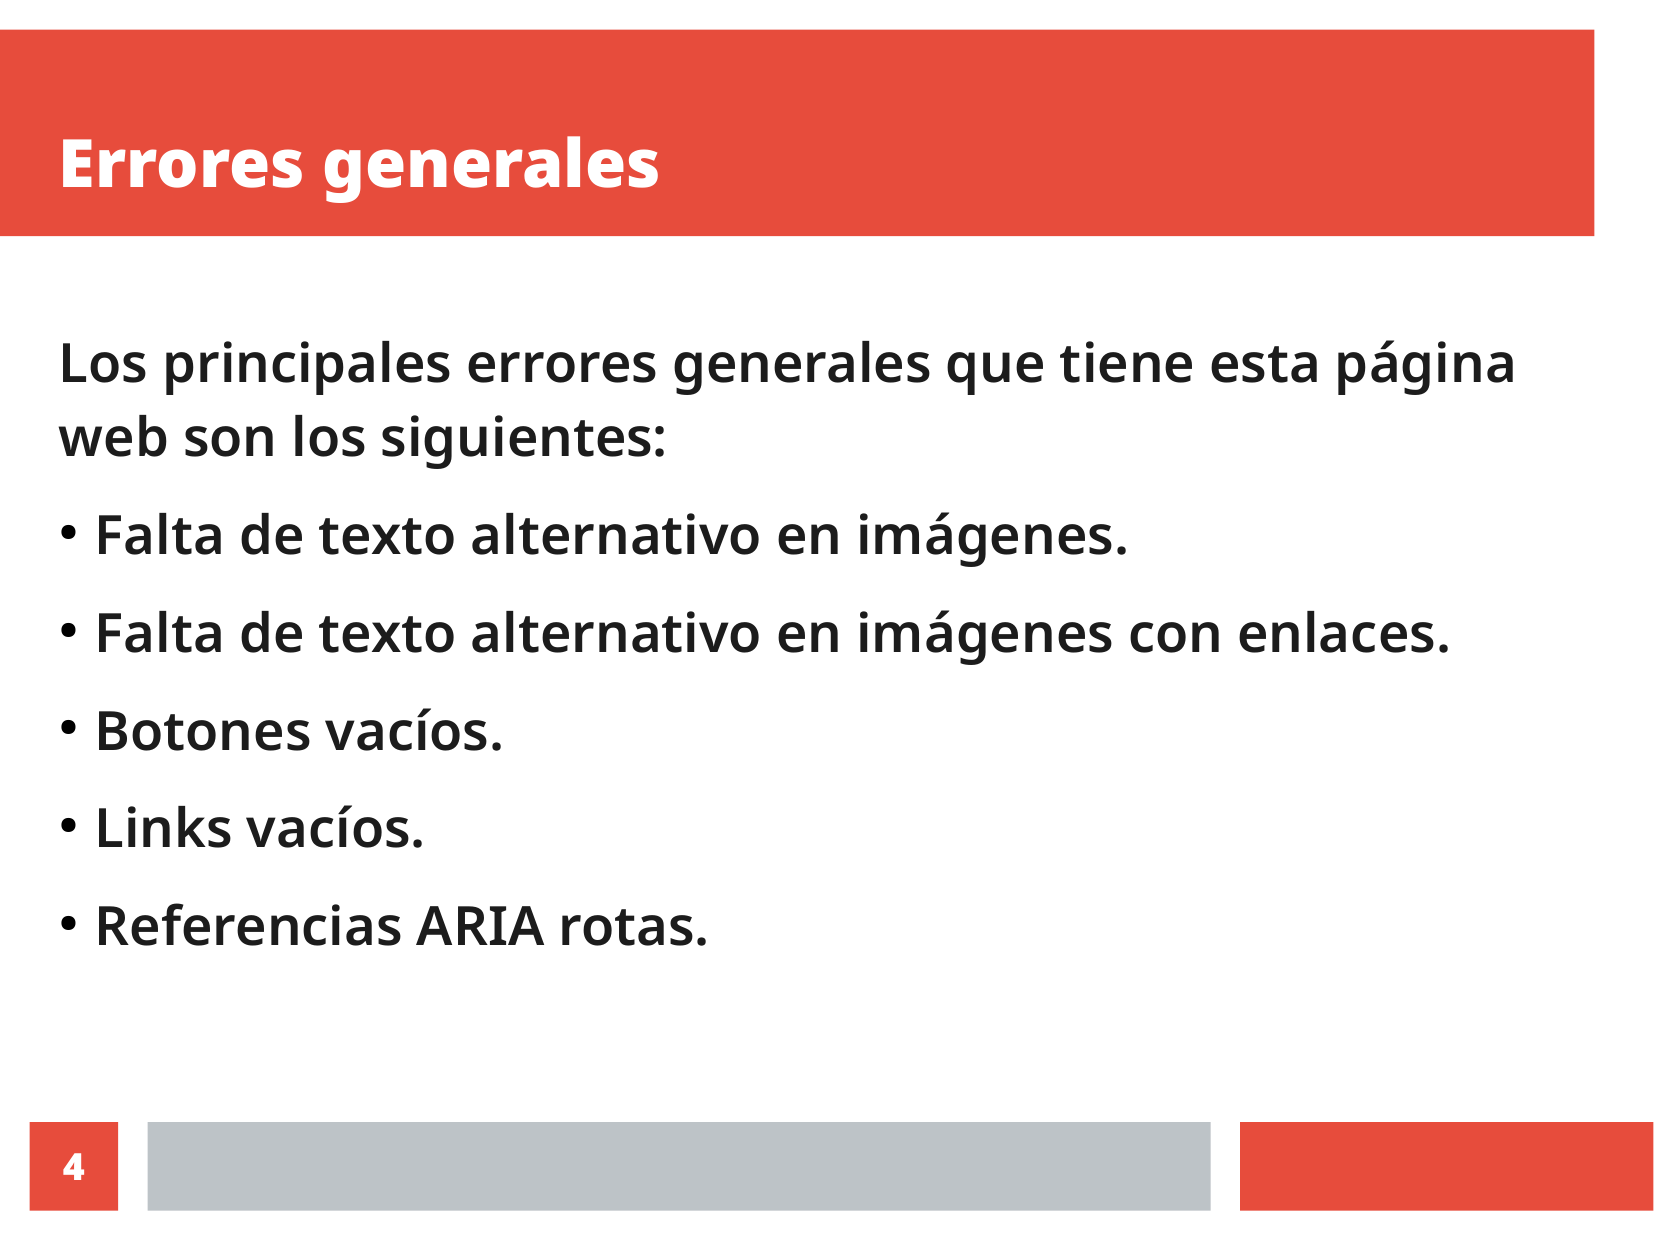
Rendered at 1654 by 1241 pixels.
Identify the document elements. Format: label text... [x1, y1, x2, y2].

title Errores generales [59, 59, 1595, 207]
list Los principales errores generales que tiene esta página web son los siguientes: Falta de texto alternativo en imágenes. Falta de texto alternativo en imágenes con enlaces. Botones vacíos. Links vacíos. Referencias ARIA rotas. [59, 324, 1565, 1093]
